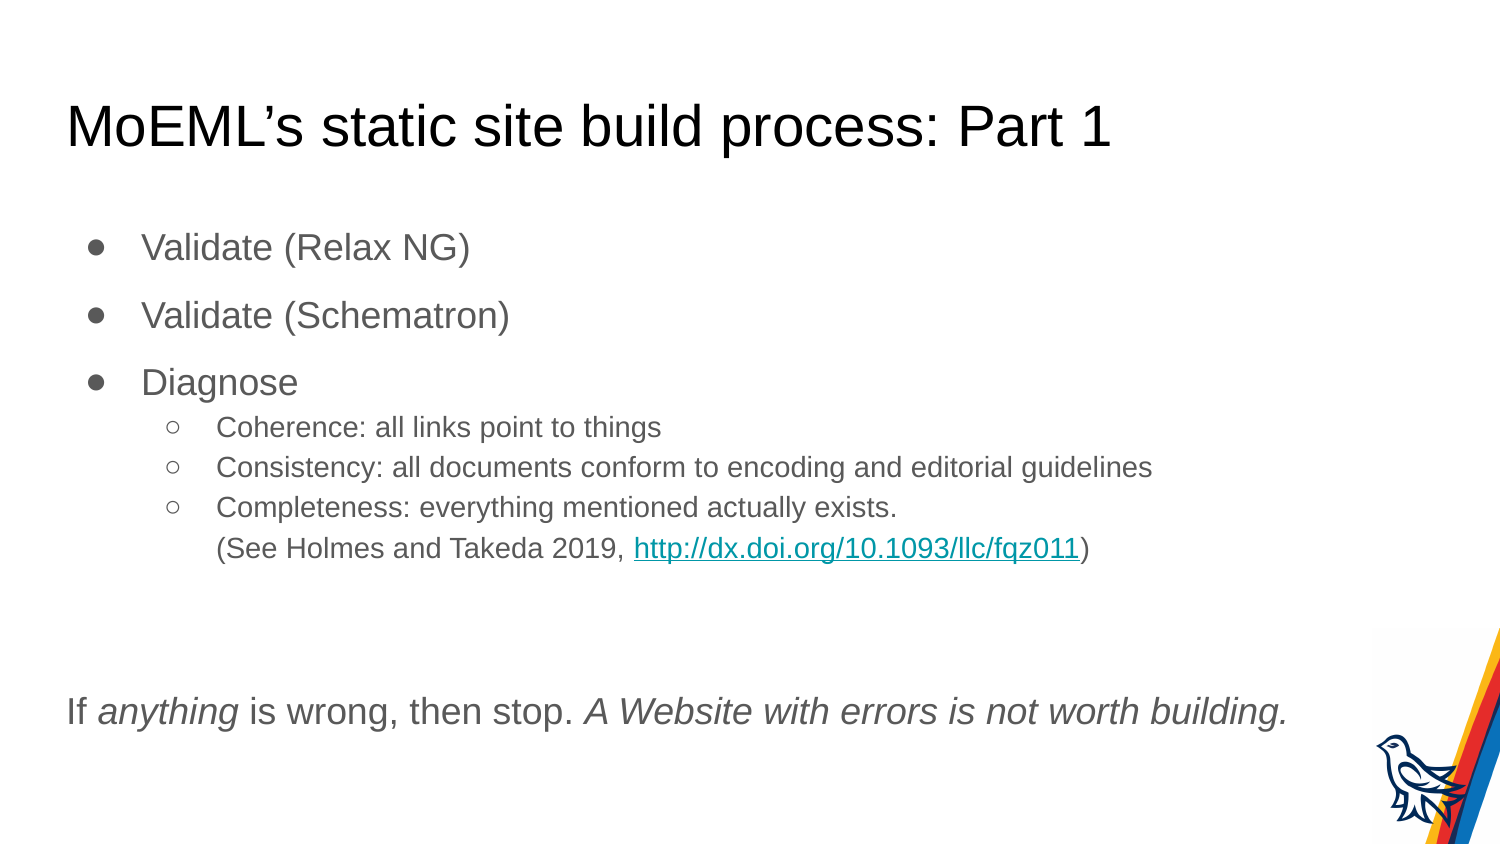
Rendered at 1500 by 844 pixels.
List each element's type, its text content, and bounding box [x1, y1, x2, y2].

list Validate (Relax NG) Validate (Schematron) Diagnose Coherence: all links point to things Consistency: all documents conform to encoding and editorial guidelines Completeness: everything mentioned actually exists. (See Holmes and Takeda 2019, http://dx.doi.org/10.1093/llc/fqz011) If anything is wrong, then stop. A Website with errors is not worth building. [51, 185, 1449, 747]
title MoEML’s static site build process: Part 1 [51, 72, 1449, 167]
picture [1372, 628, 1500, 844]
